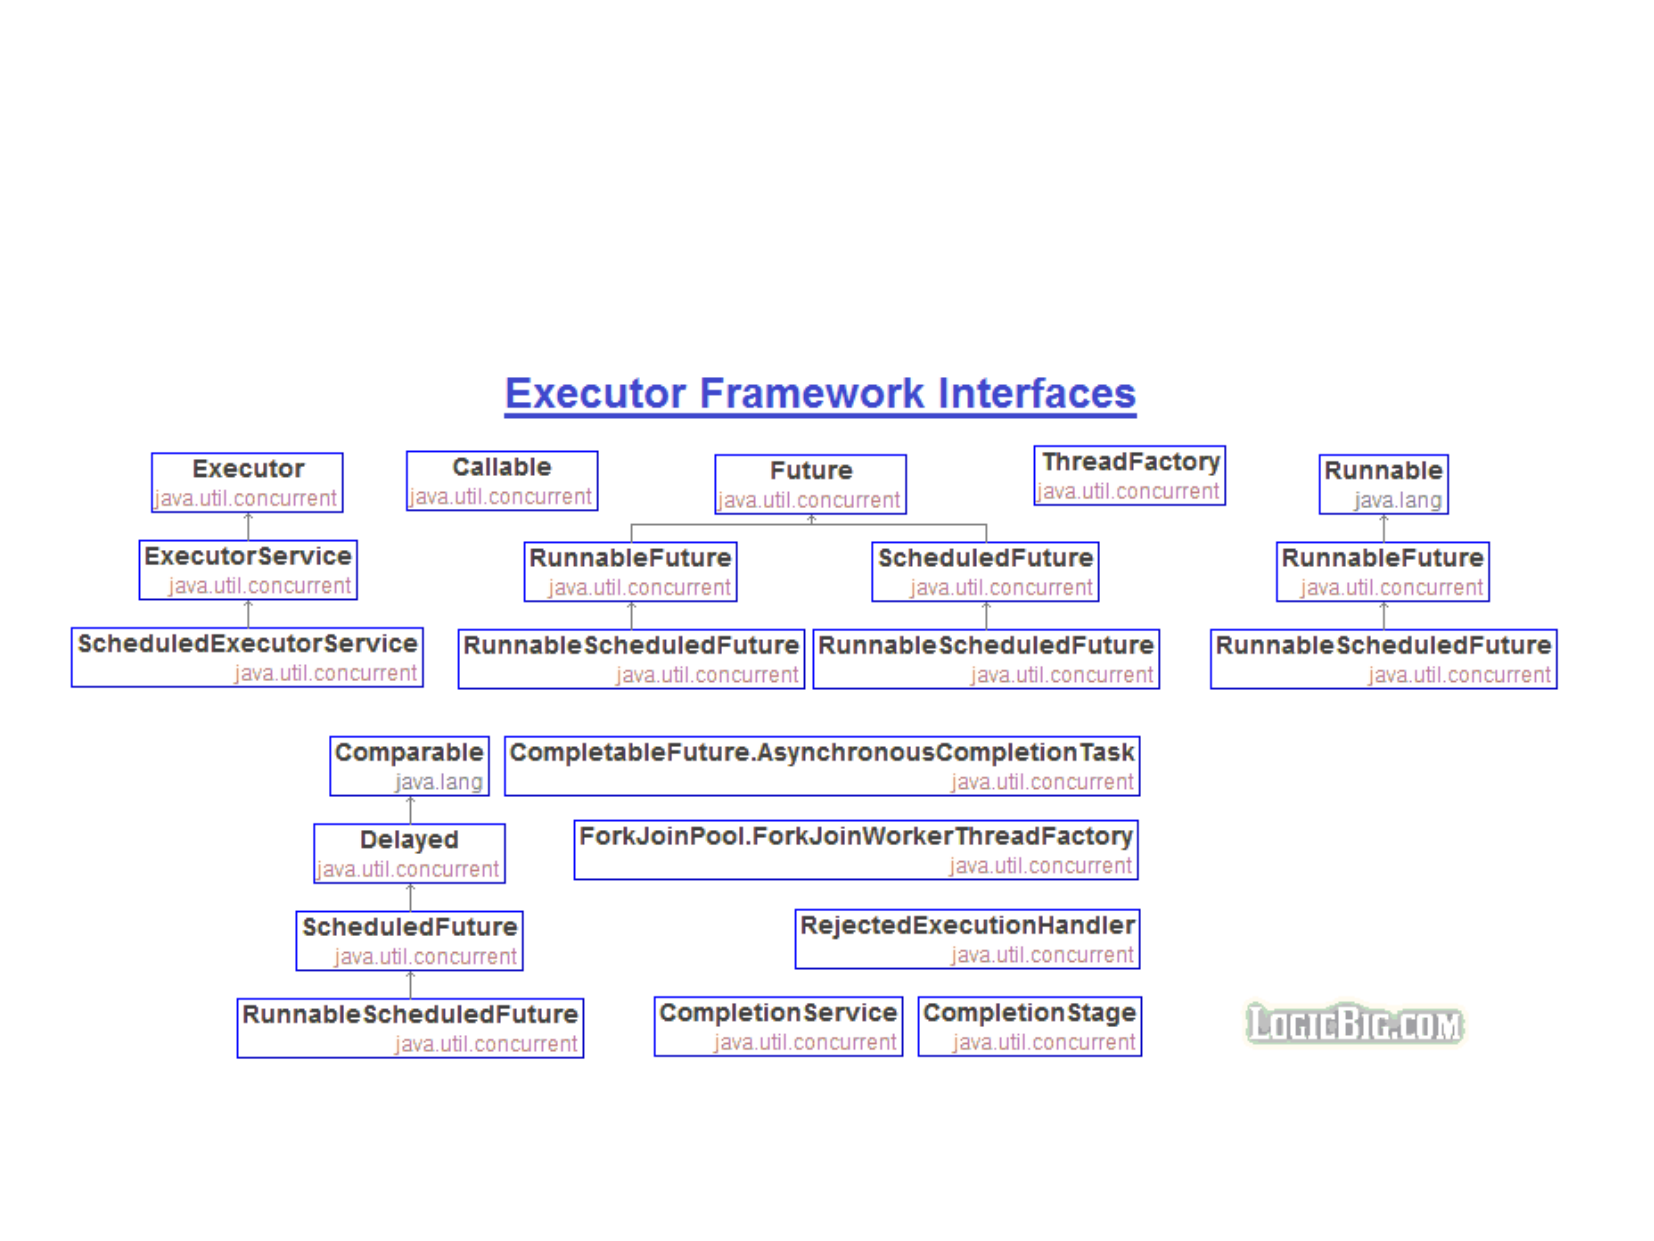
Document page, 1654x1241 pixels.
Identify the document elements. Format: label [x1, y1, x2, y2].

picture [57, 360, 1576, 1084]
